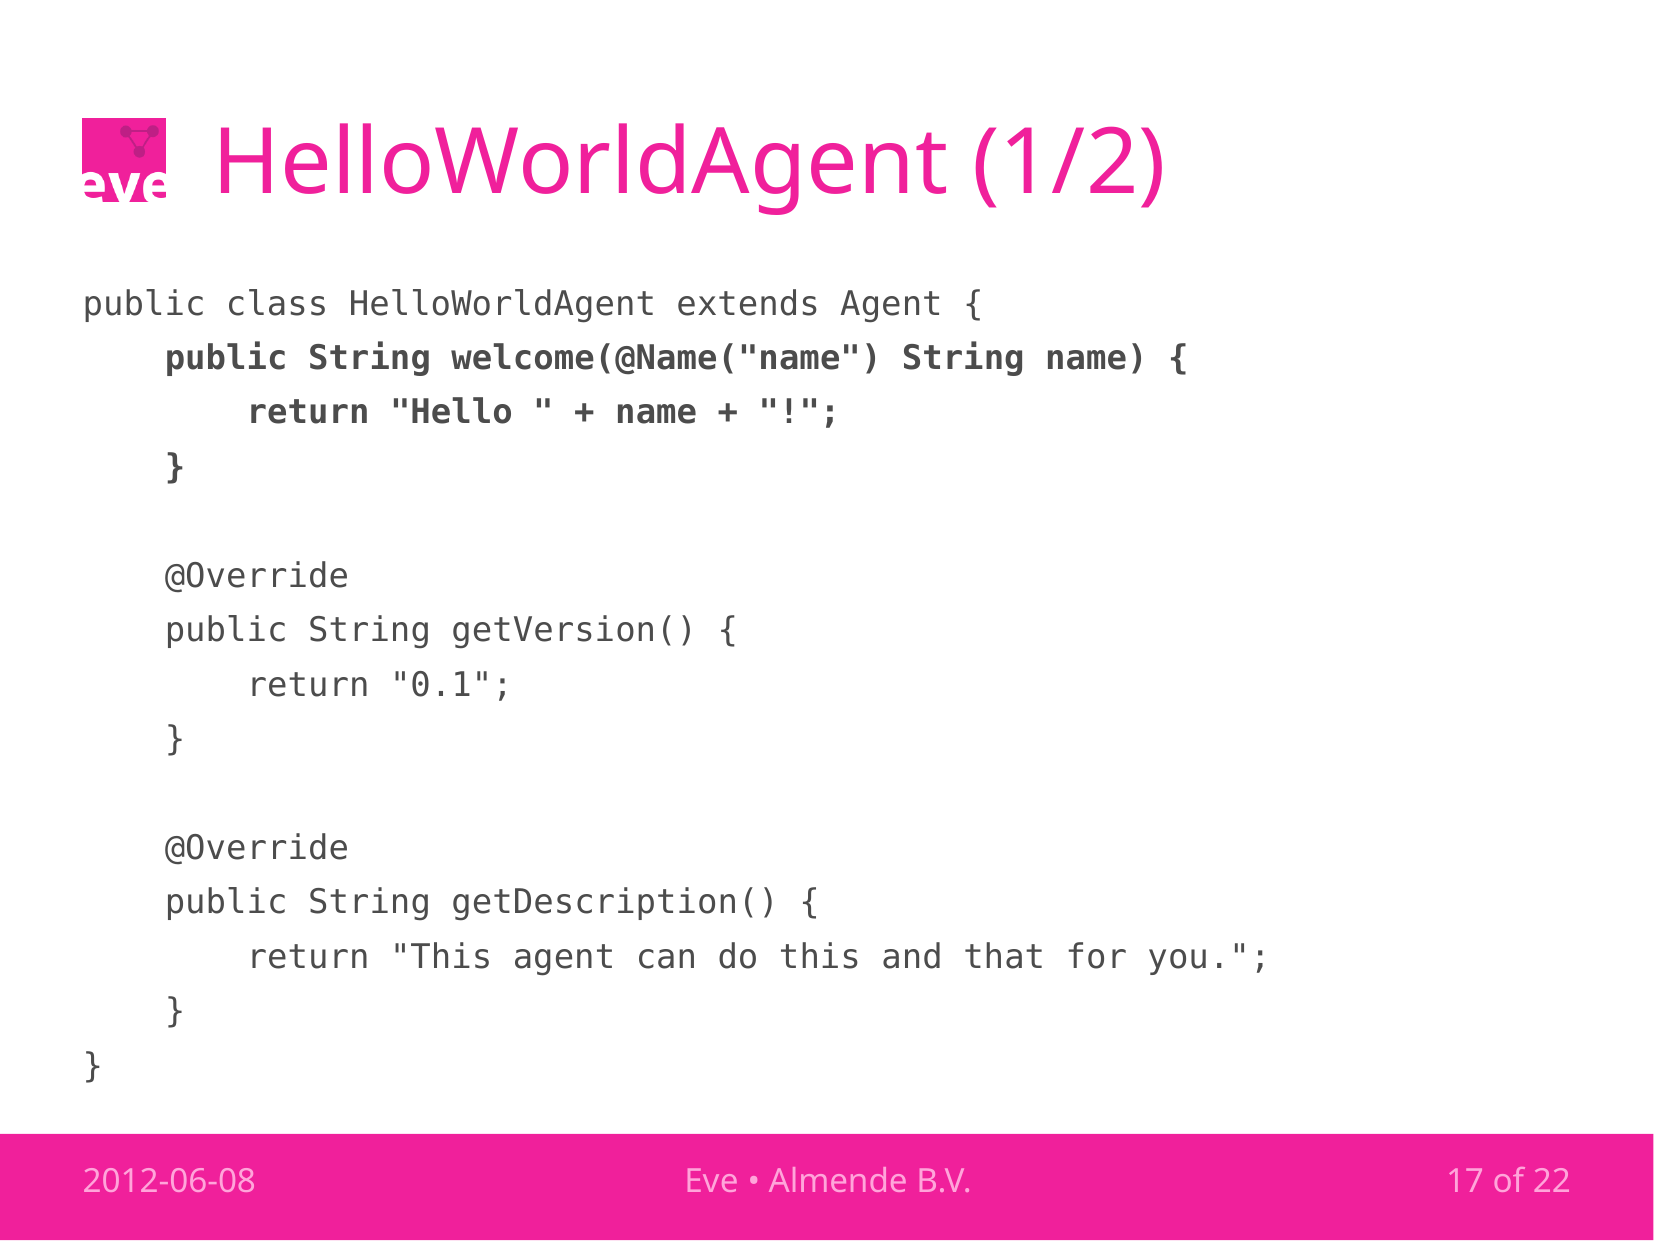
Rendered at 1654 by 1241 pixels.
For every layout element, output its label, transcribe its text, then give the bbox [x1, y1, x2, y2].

title HelloWorldAgent (1/2) [212, 102, 1571, 215]
list public class HelloWorldAgent extends Agent { public String welcome(@Name("name") String name) { return "Hello " + name + "!"; } @Override public String getVersion() { return "0.1"; } @Override public String getDescription() { return "This agent can do this and that for you."; } } [82, 283, 1571, 1102]
picture [82, 118, 166, 202]
